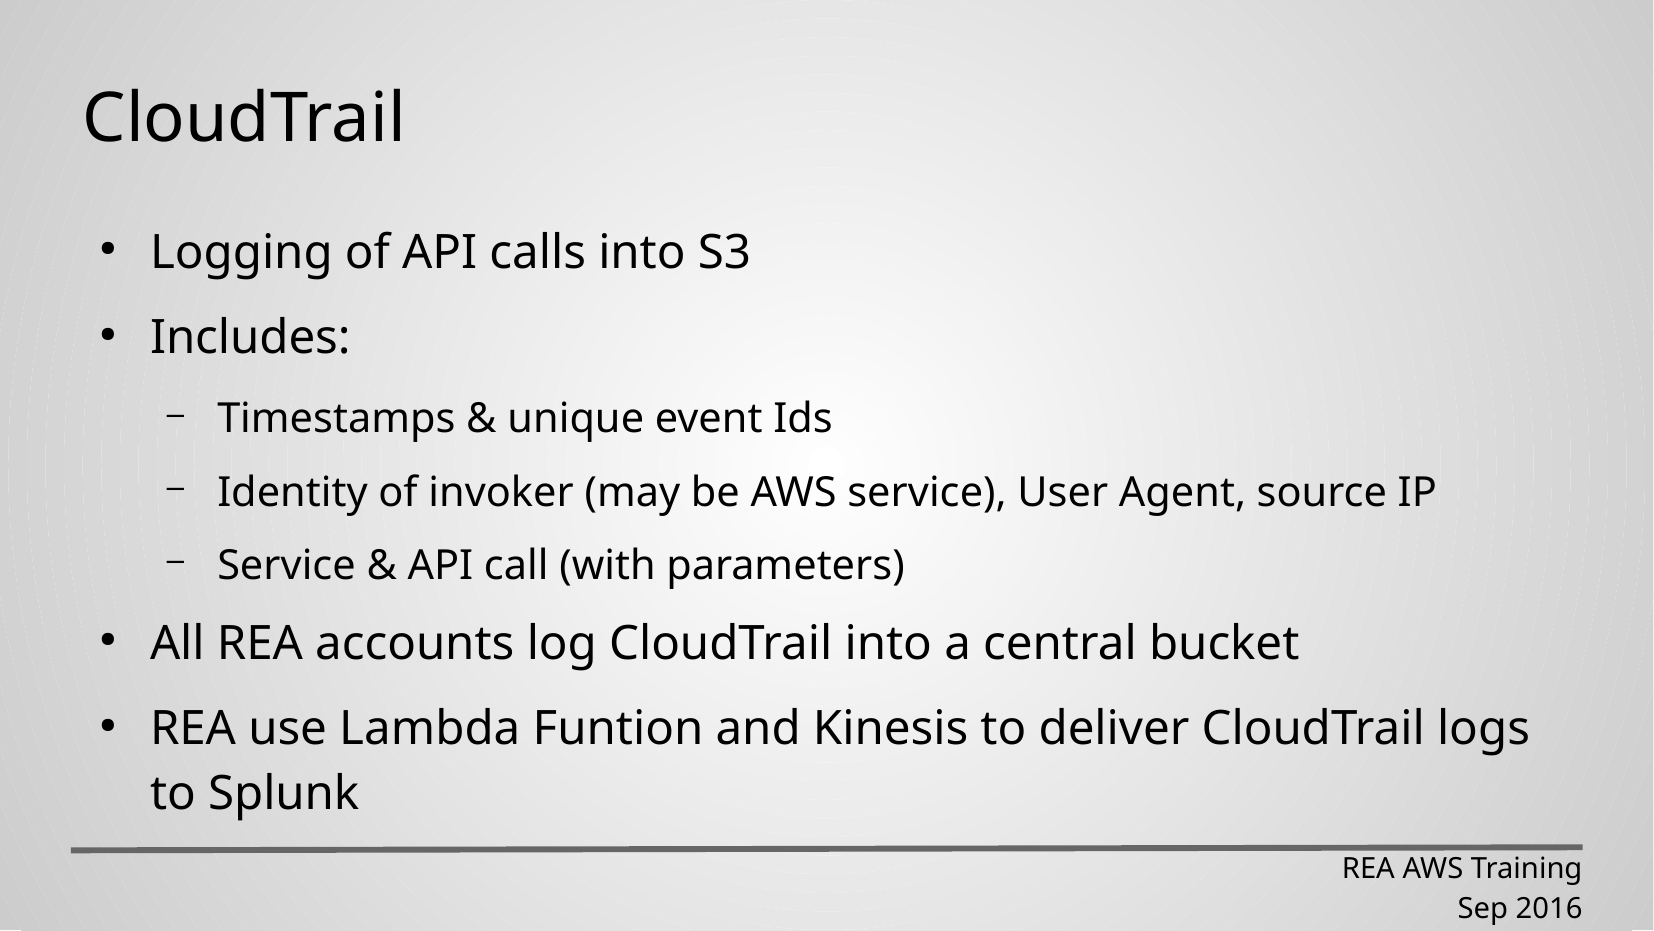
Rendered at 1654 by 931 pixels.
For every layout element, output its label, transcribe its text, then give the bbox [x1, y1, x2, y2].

title CloudTrail [82, 36, 1571, 193]
list Logging of API calls into S3 Includes: Timestamps & unique event Ids Identity of invoker (may be AWS service), User Agent, source IP Service & API call (with parameters) All REA accounts log CloudTrail into a central bucket REA use Lambda Funtion and Kinesis to deliver CloudTrail logs to Splunk [82, 217, 1571, 827]
